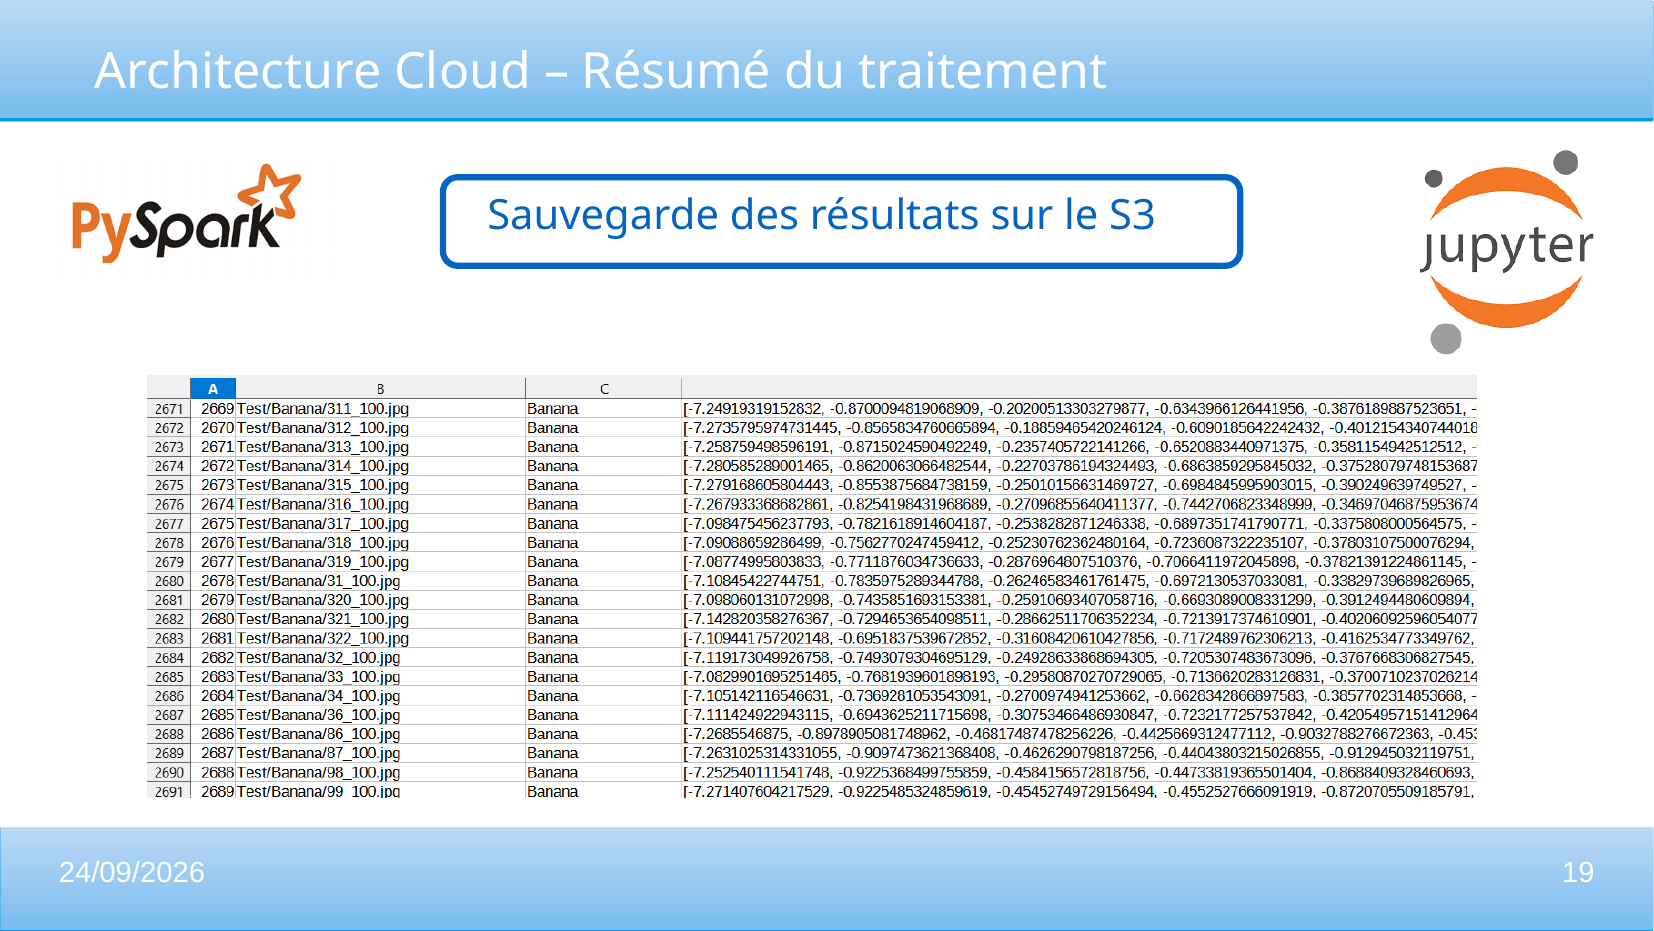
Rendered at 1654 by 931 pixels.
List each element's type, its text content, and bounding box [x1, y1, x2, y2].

title Architecture Cloud – Résumé du traitement [59, 29, 1595, 108]
text_box [442, 177, 1241, 266]
picture [1417, 147, 1596, 355]
text_box Sauvegarde des résultats sur le S3 [472, 177, 1211, 237]
picture [147, 375, 1477, 798]
picture [54, 147, 355, 283]
